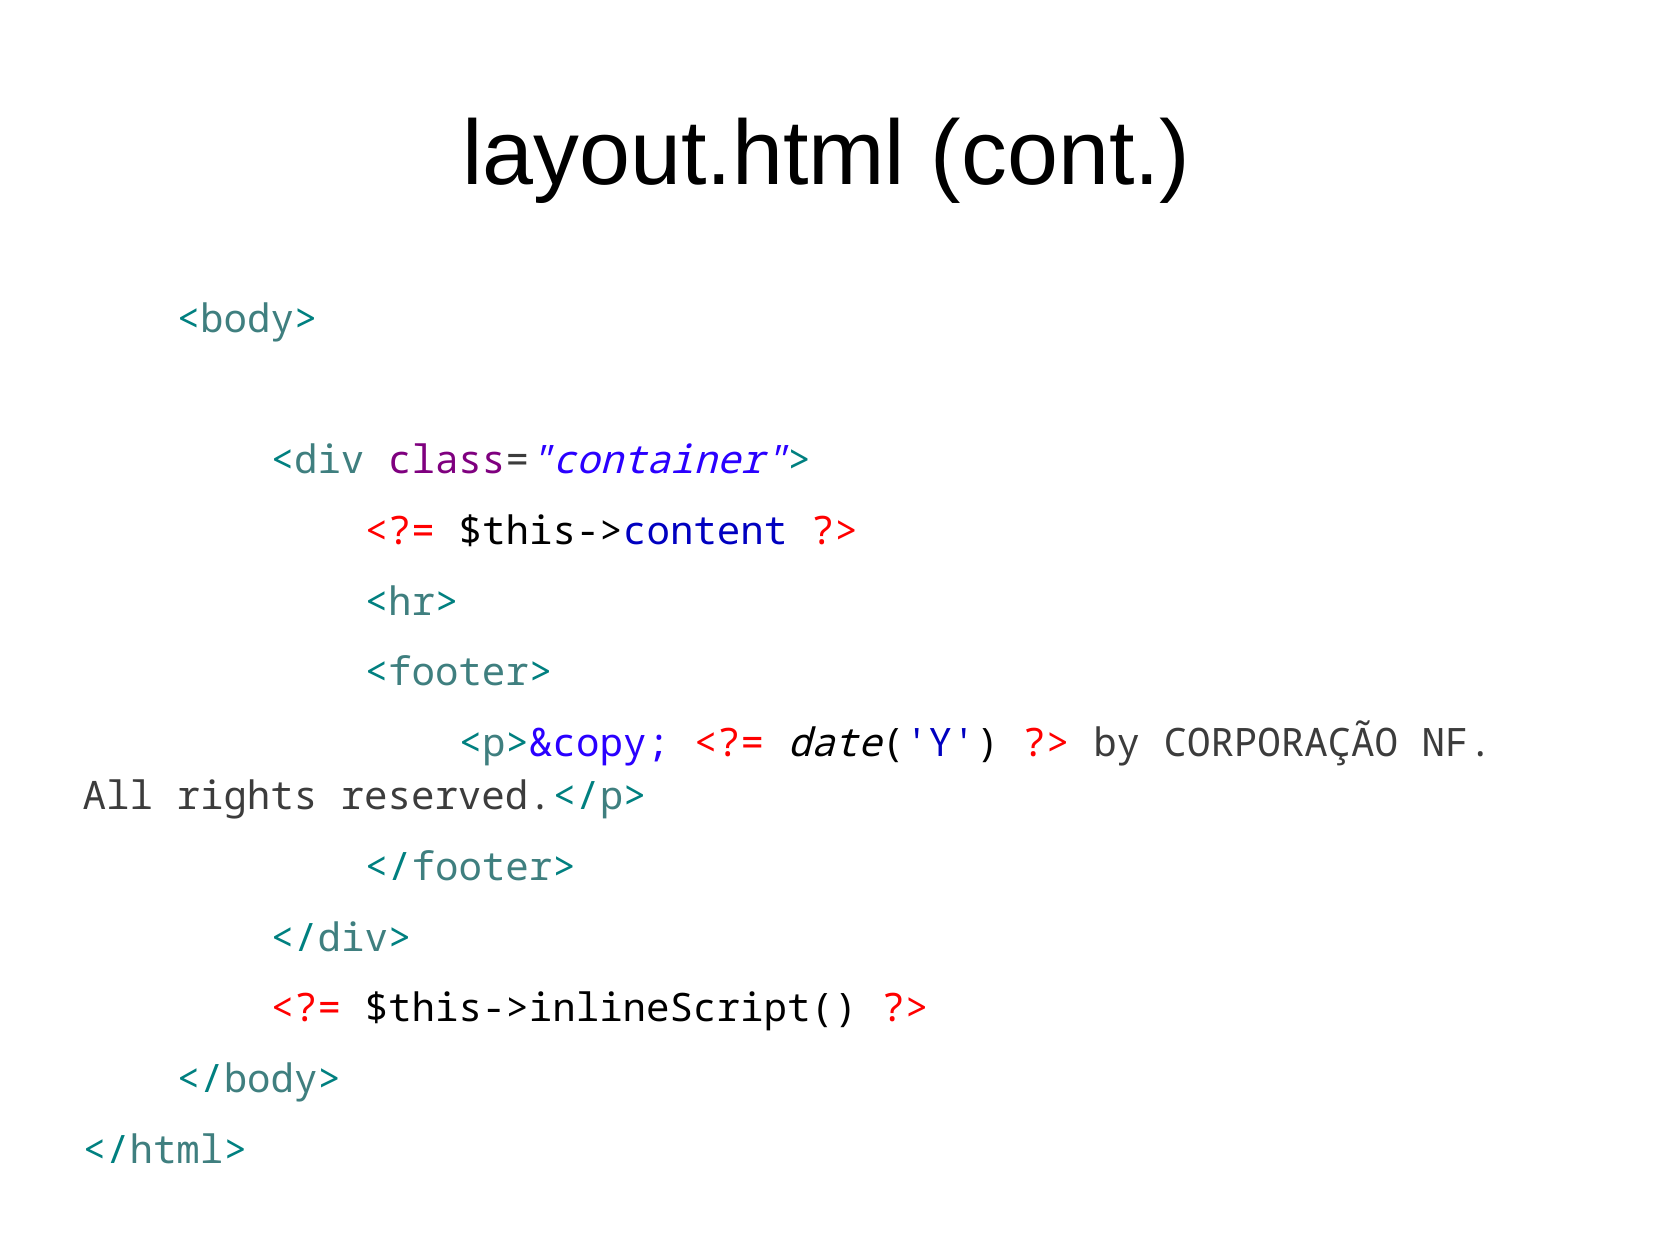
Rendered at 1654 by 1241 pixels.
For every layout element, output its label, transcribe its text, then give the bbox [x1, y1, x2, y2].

title layout.html (cont.) [82, 49, 1571, 257]
list <body> <div class="container"> <?= $this->content ?> <hr> <footer> <p>&copy; <?= date('Y') ?> by CORPORAÇÃO NF. All rights reserved.</p> </footer> </div> <?= $this->inlineScript() ?> </body> </html> [82, 290, 1571, 1182]
